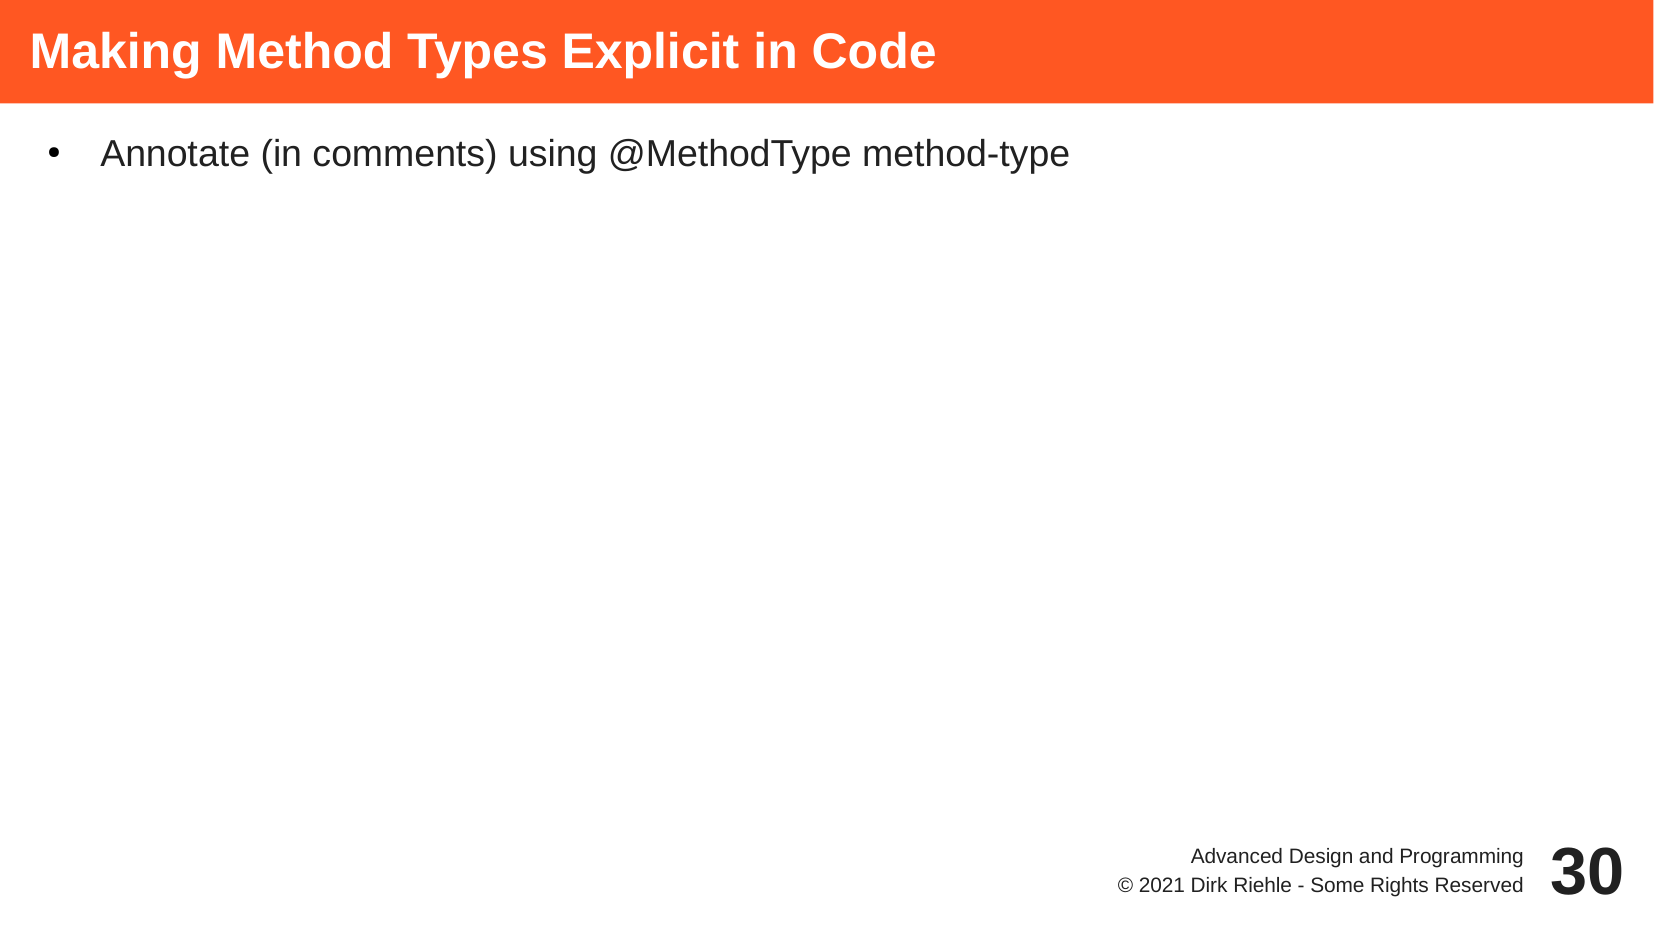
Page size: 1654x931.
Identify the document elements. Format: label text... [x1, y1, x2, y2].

title Making Method Types Explicit in Code [0, 0, 1654, 104]
list Annotate (in comments) using @MethodType method-type [29, 132, 1625, 813]
